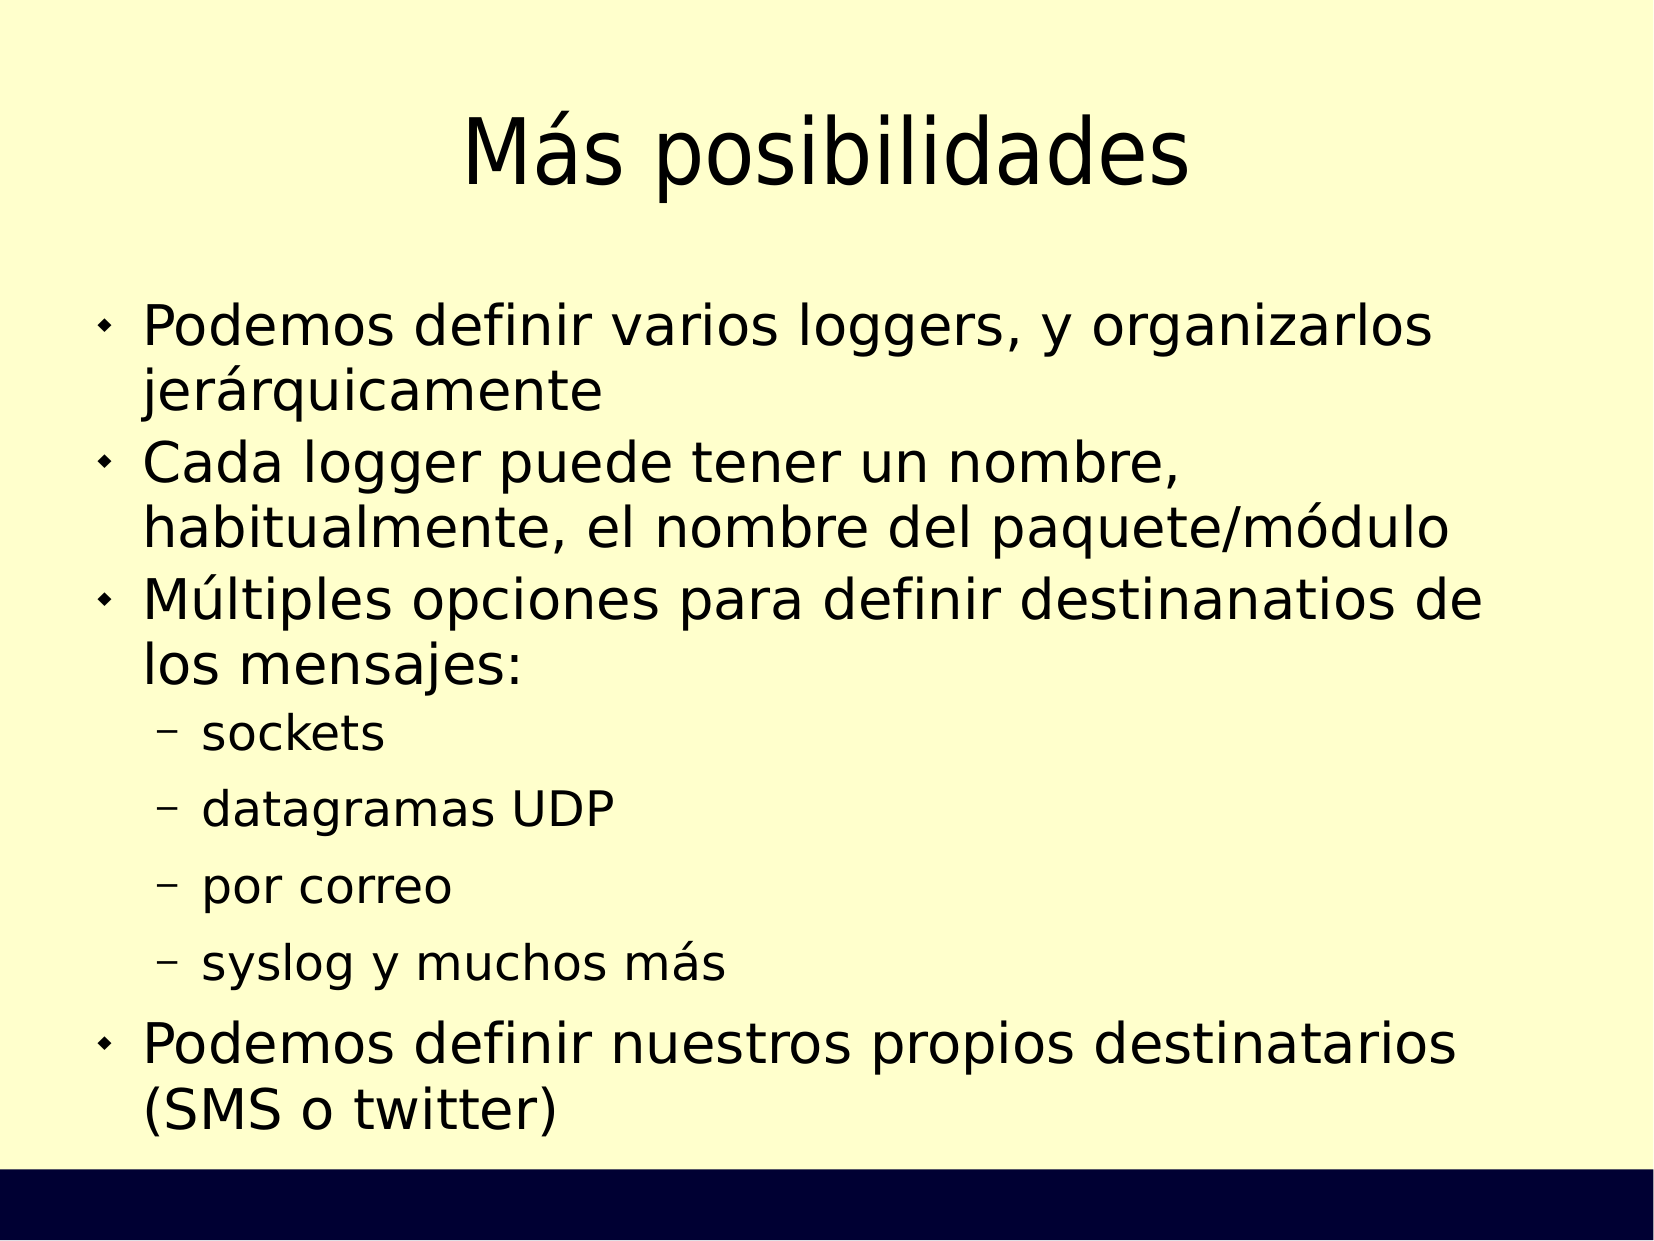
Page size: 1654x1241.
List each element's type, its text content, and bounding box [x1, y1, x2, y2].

list Podemos definir varios loggers, y organizarlos jerárquicamente Cada logger puede tener un nombre, habitualmente, el nombre del paquete/módulo Múltiples opciones para definir destinanatios de los mensajes: sockets datagramas UDP por correo syslog y muchos más Podemos definir nuestros propios destinatarios (SMS o twitter) [82, 290, 1538, 1146]
title Más posibilidades [82, 49, 1571, 257]
